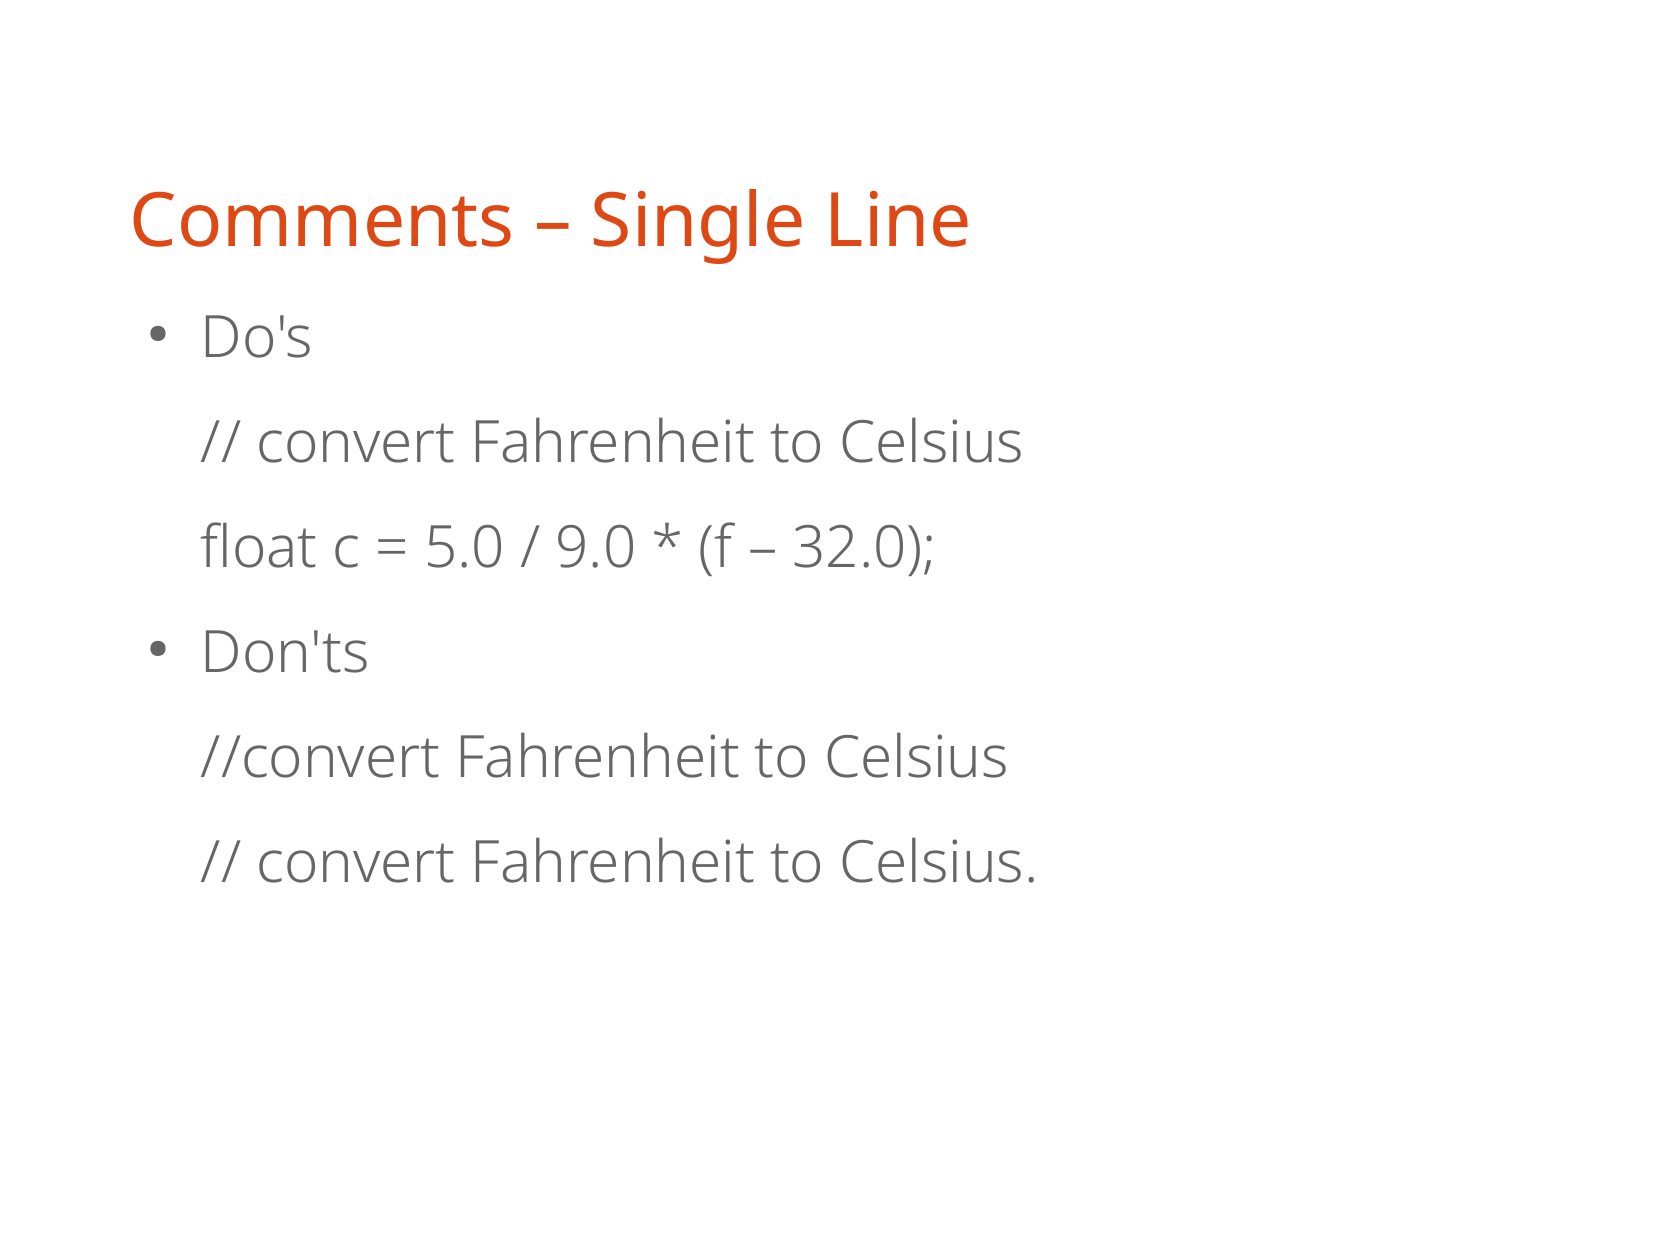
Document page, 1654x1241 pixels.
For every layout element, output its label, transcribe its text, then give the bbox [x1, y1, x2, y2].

title Comments – Single Line [129, 153, 1518, 281]
list Do's // convert Fahrenheit to Celsius float c = 5.0 / 9.0 * (f – 32.0); Don'ts //convert Fahrenheit to Celsius // convert Fahrenheit to Celsius. [129, 295, 1518, 1010]
